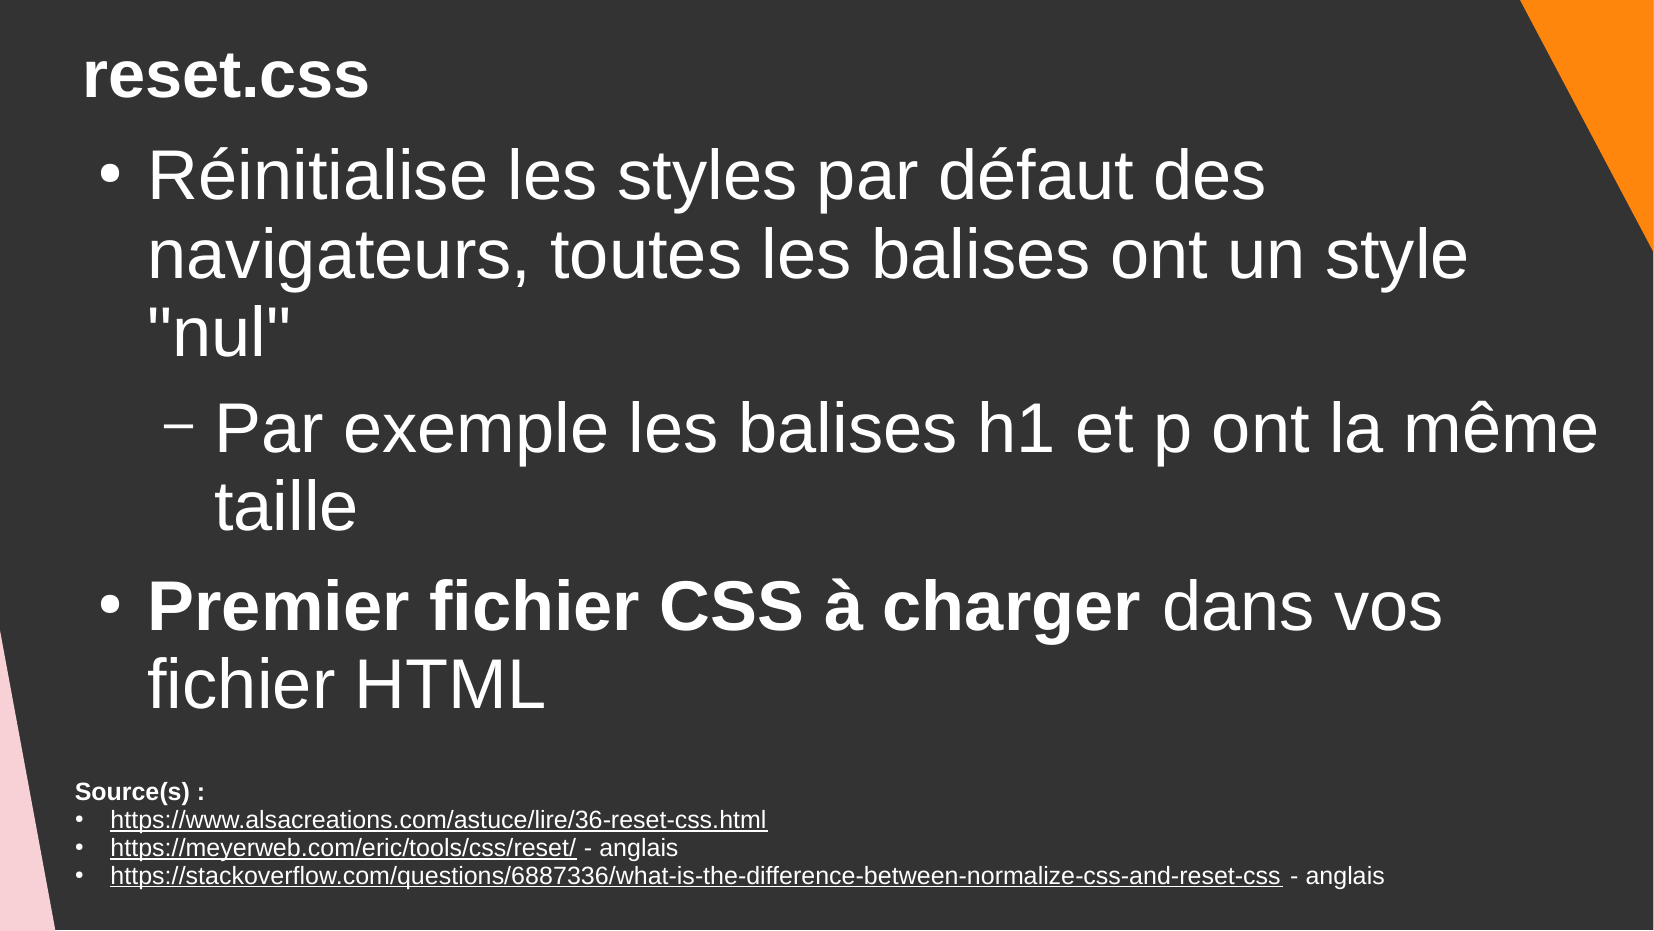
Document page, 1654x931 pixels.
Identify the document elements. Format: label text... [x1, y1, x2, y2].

text_box [0, 630, 56, 931]
list Réinitialise les styles par défaut des navigateurs, toutes les balises ont un style "nul" Par exemple les balises h1 et p ont la même taille Premier fichier CSS à charger dans vos fichier HTML [80, 135, 1605, 727]
text_box [1520, 0, 1654, 254]
text_box Source(s) : https://www.alsacreations.com/astuce/lire/36-reset-css.html https://meyerweb.com/eric/tools/css/reset/ - anglais https://stackoverflow.com/questions/6887336/what-is-the-difference-between-normalize-css-and-reset-css - anglais [60, 770, 1546, 926]
title reset.css [82, 37, 1571, 114]
